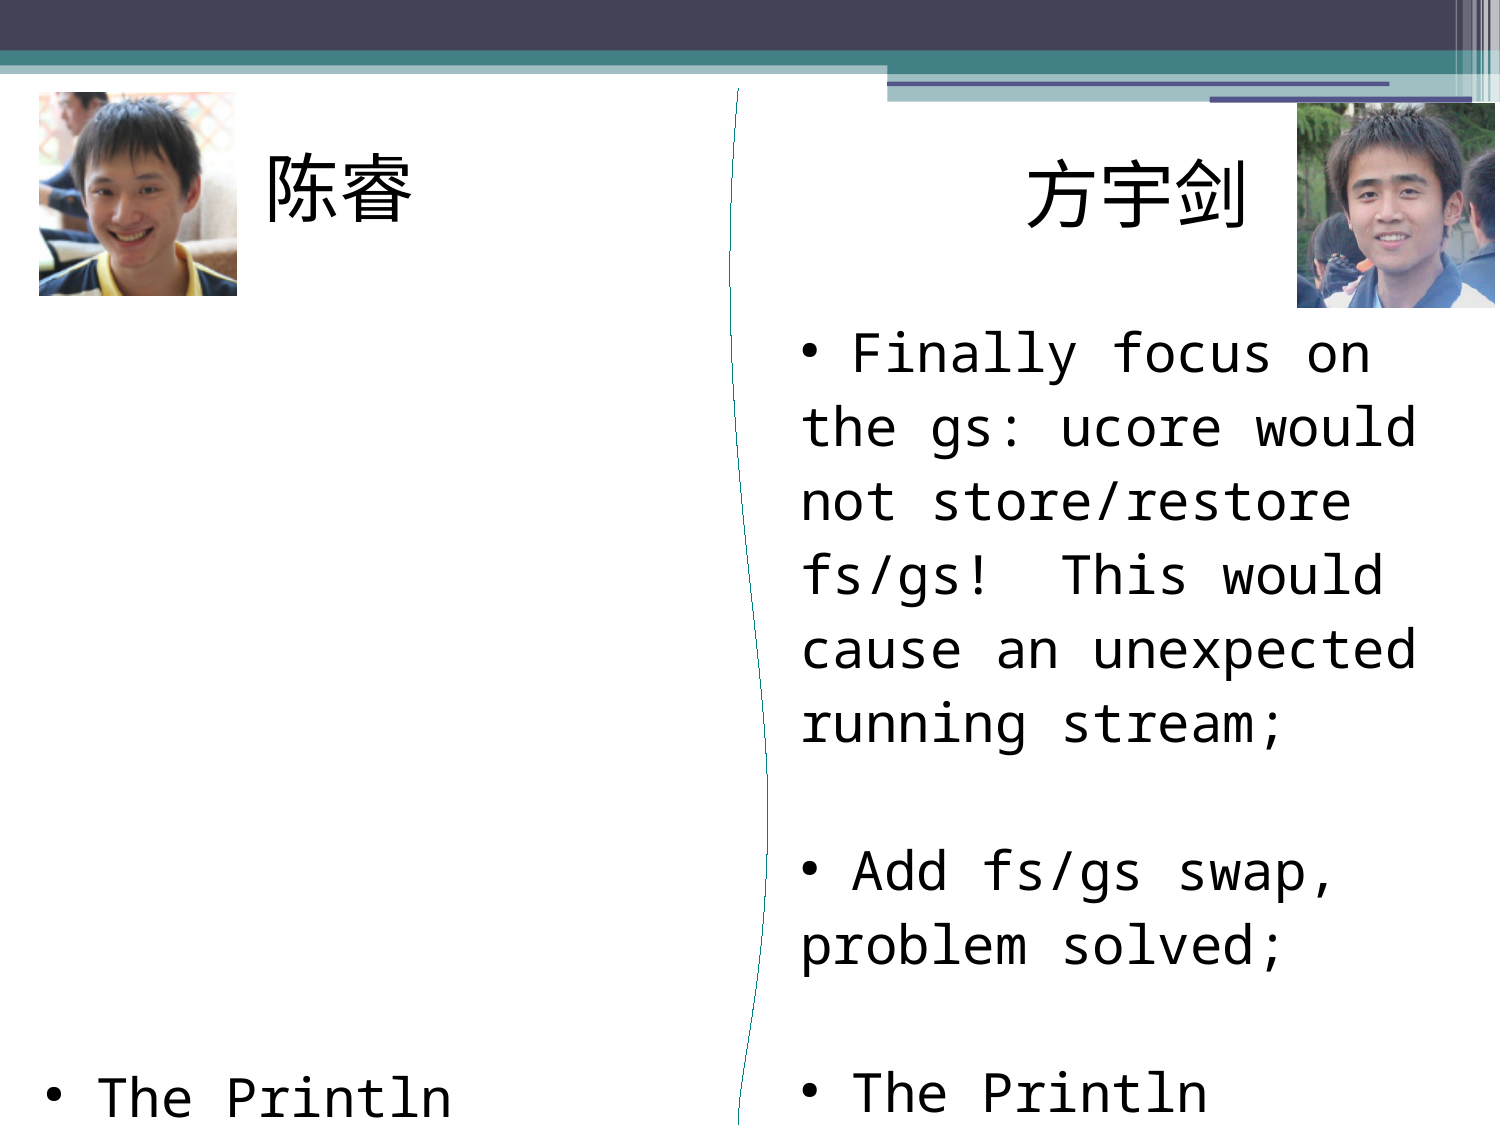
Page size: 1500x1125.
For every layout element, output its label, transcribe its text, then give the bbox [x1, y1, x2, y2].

text_box Finally focus on the gs: ucore would not store/restore fs/gs! This would cause an unexpected running stream; Add fs/gs swap, problem solved; The Println problem: it's not. [785, 307, 1465, 1094]
text_box 方宇剑 [1003, 145, 1270, 266]
text_box 陈睿 [236, 140, 443, 243]
picture [39, 92, 237, 296]
text_box The Println problem: it's not. [29, 311, 709, 1099]
picture [1297, 103, 1495, 308]
